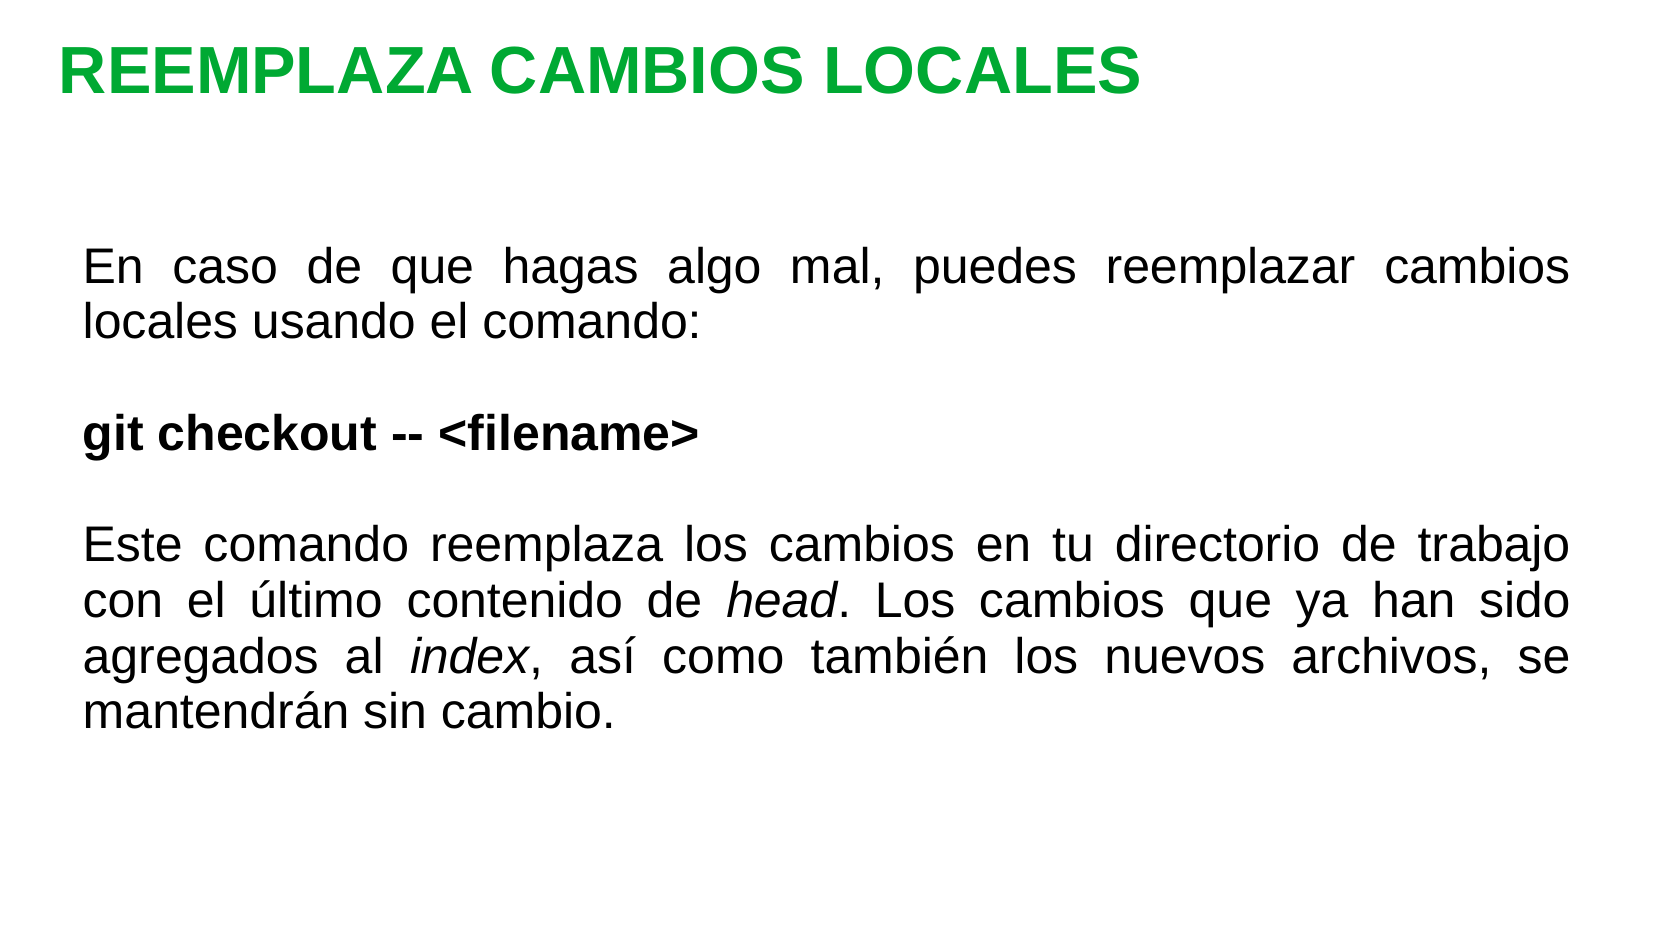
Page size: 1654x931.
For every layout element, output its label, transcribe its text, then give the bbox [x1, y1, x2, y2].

title REEMPLAZA CAMBIOS LOCALES [59, 24, 1548, 118]
subtitle En caso de que hagas algo mal, puedes reemplazar cambios locales usando el comando: git checkout -- <filename> Este comando reemplaza los cambios en tu directorio de trabajo con el último contenido de head. Los cambios que ya han sido agregados al index, así como también los nuevos archivos, se mantendrán sin cambio. [82, 154, 1571, 824]
